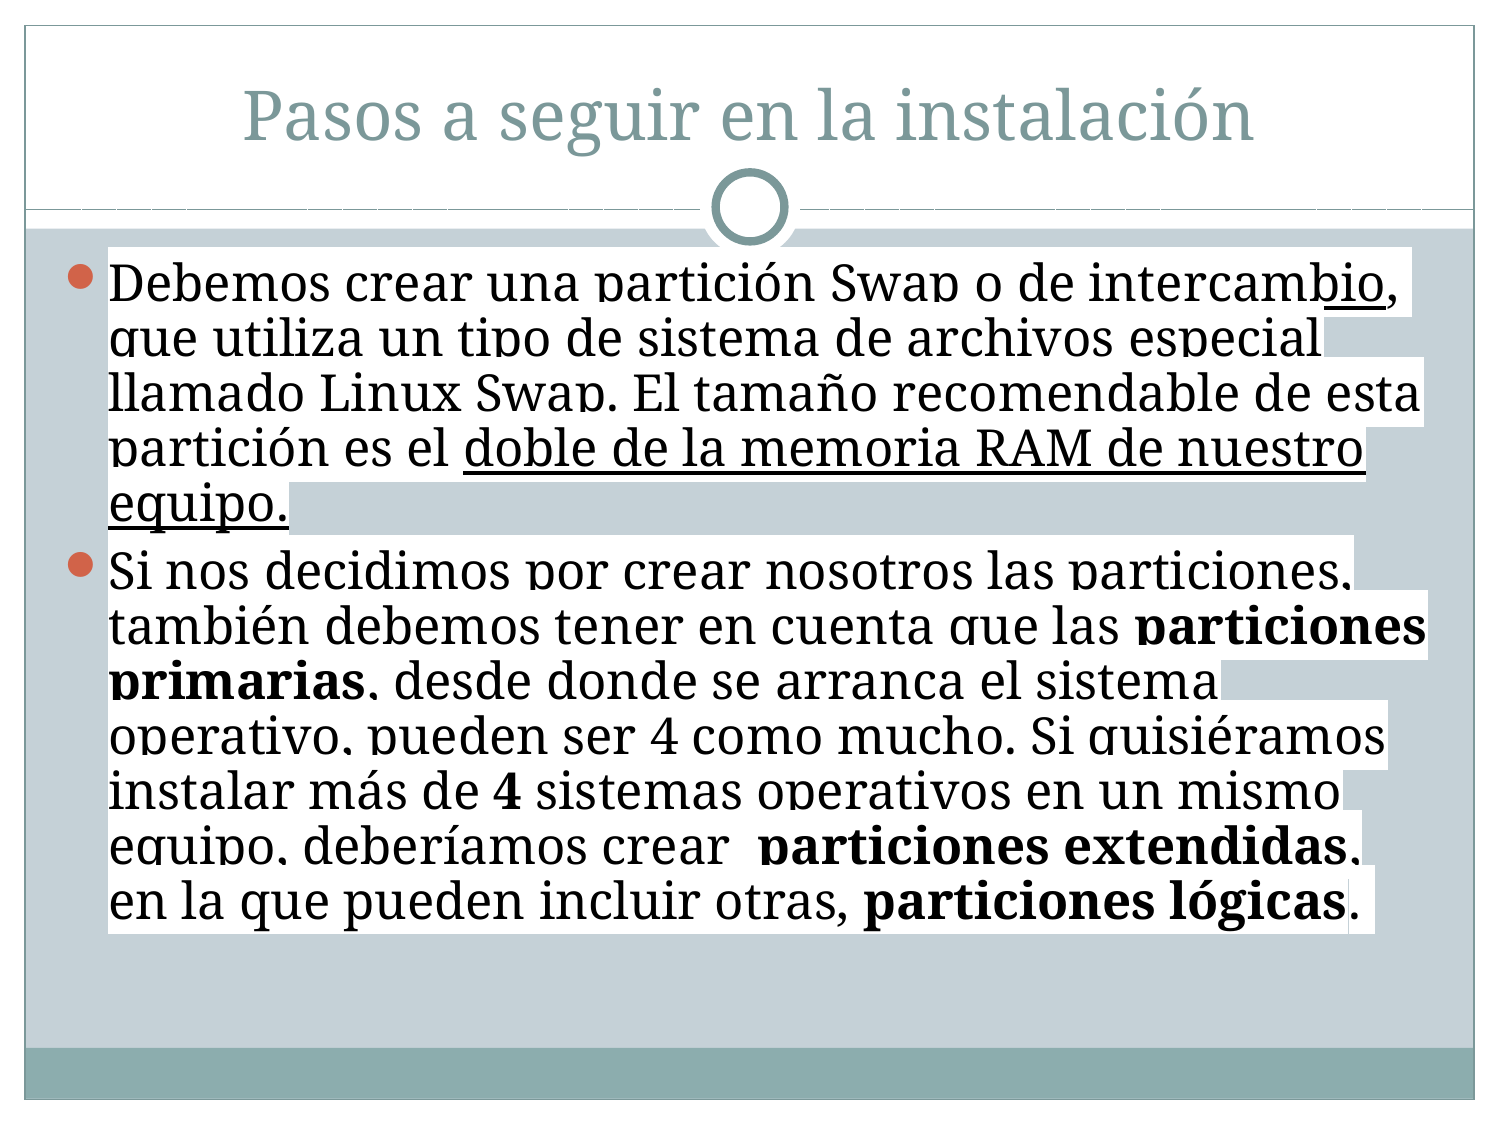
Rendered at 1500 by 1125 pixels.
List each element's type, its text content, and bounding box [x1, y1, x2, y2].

title Pasos a seguir en la instalación [49, 37, 1450, 162]
list Debemos crear una partición Swap o de intercambio, que utiliza un tipo de sistema de archivos especial llamado Linux Swap. El tamaño recomendable de esta partición es el doble de la memoria RAM de nuestro equipo. Si nos decidimos por crear nosotros las particiones, también debemos tener en cuenta que las particiones primarias, desde donde se arranca el sistema operativo, pueden ser 4 como mucho. Si quisiéramos instalar más de 4 sistemas operativos en un mismo equipo, deberíamos crear particiones extendidas, en la que pueden incluir otras, particiones lógicas. [49, 250, 1445, 1001]
